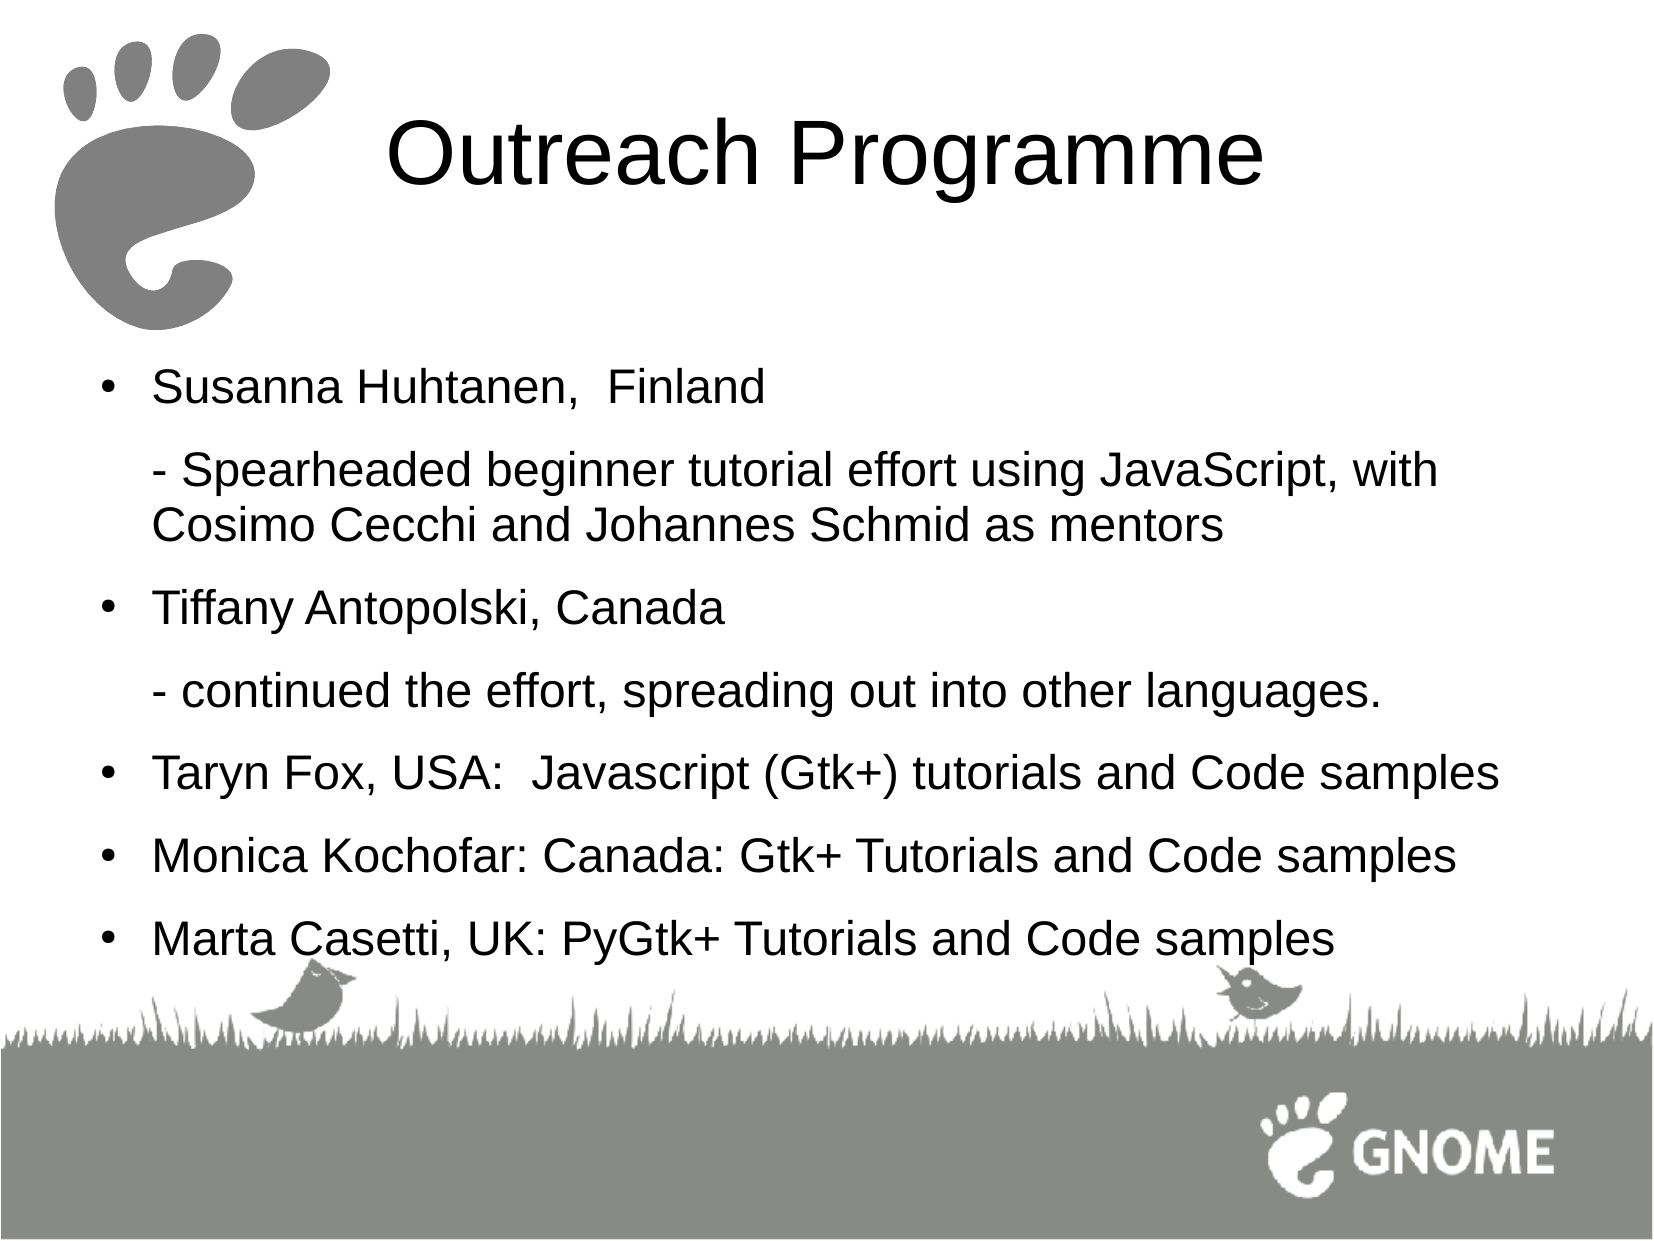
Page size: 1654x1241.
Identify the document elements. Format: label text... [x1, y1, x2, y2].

picture [1, 0, 1654, 1241]
title Outreach Programme [82, 49, 1571, 257]
list Susanna Huhtanen, Finland - Spearheaded beginner tutorial effort using JavaScript, with Cosimo Cecchi and Johannes Schmid as mentors Tiffany Antopolski, Canada - continued the effort, spreading out into other languages. Taryn Fox, USA: Javascript (Gtk+) tutorials and Code samples Monica Kochofar: Canada: Gtk+ Tutorials and Code samples Marta Casetti, UK: PyGtk+ Tutorials and Code samples [82, 360, 1538, 1010]
